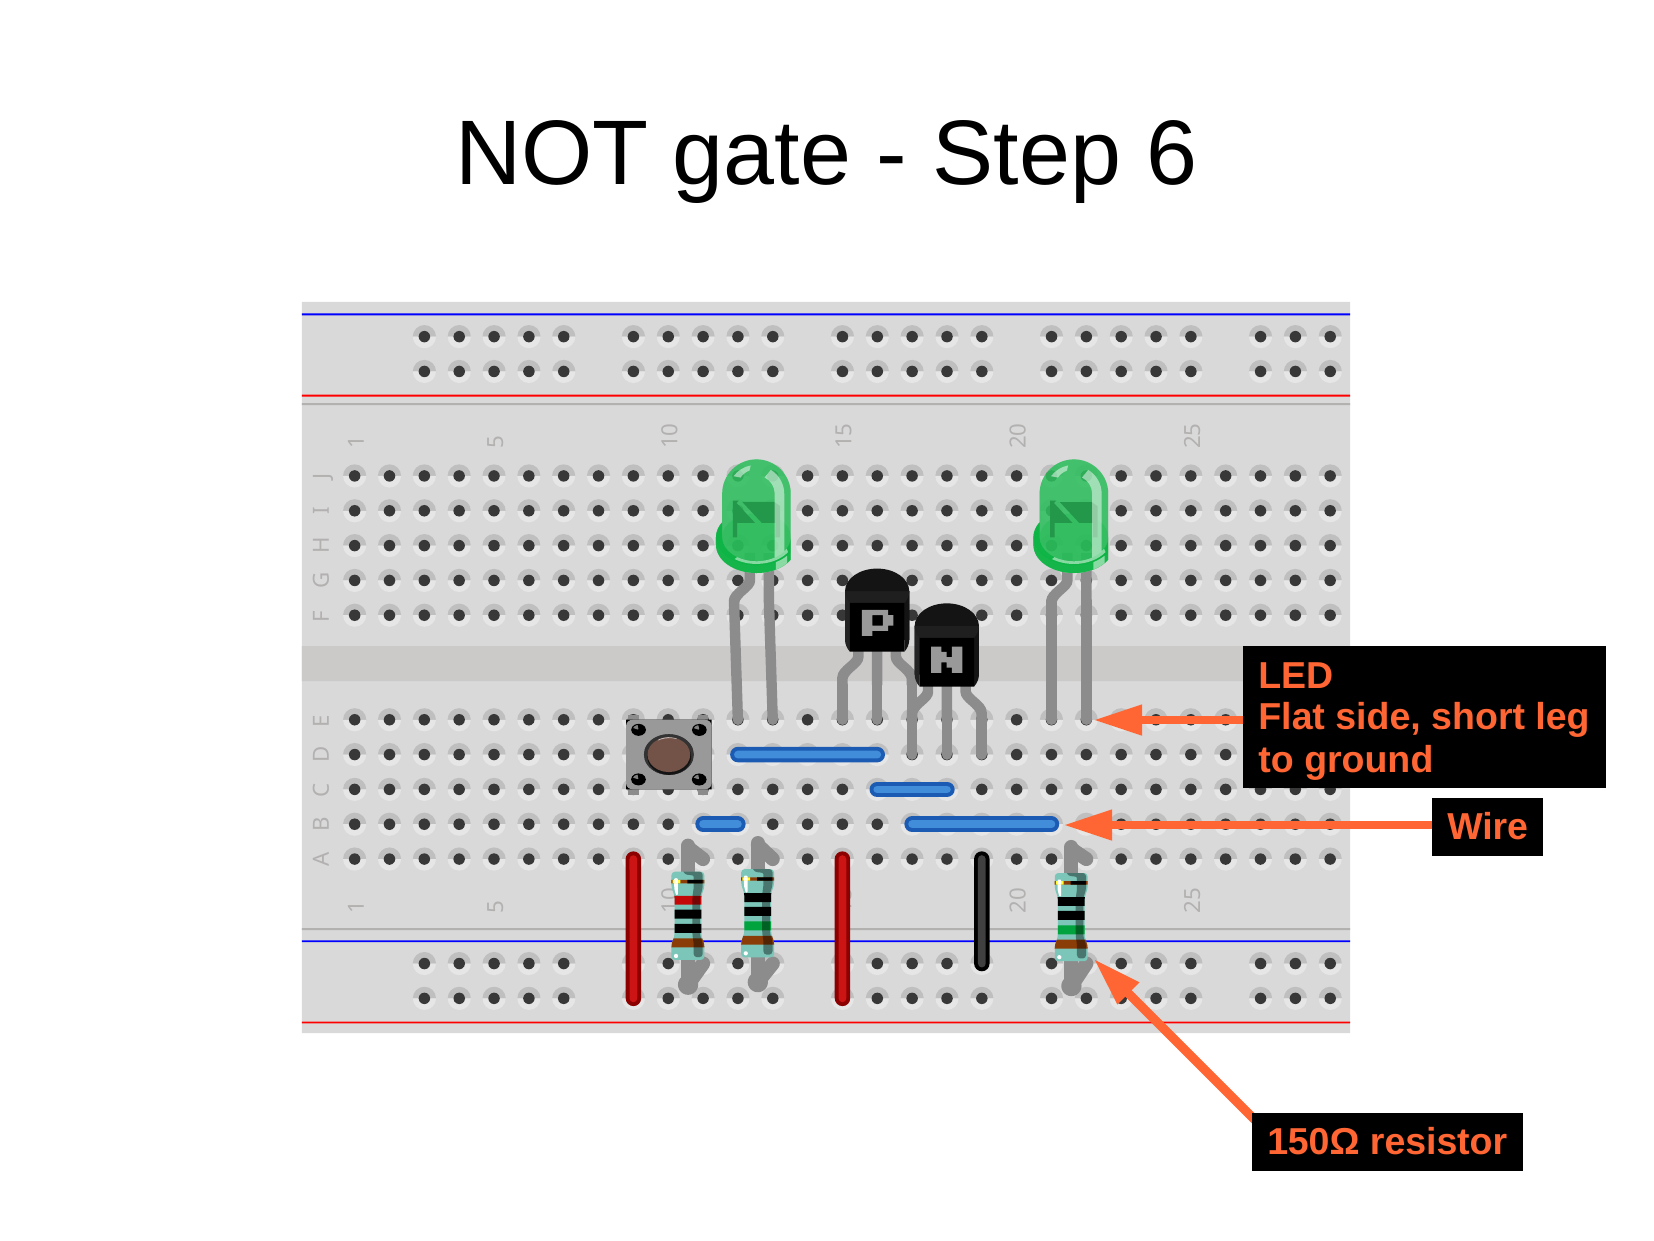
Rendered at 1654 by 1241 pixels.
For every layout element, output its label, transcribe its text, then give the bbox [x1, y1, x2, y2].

text_box 150Ω resistor [1252, 1113, 1523, 1171]
title NOT gate - Step 6 [82, 49, 1571, 257]
text_box Wire [1432, 798, 1543, 856]
text_box LED Flat side, short leg to ground [1243, 646, 1606, 788]
picture [300, 300, 1351, 1036]
